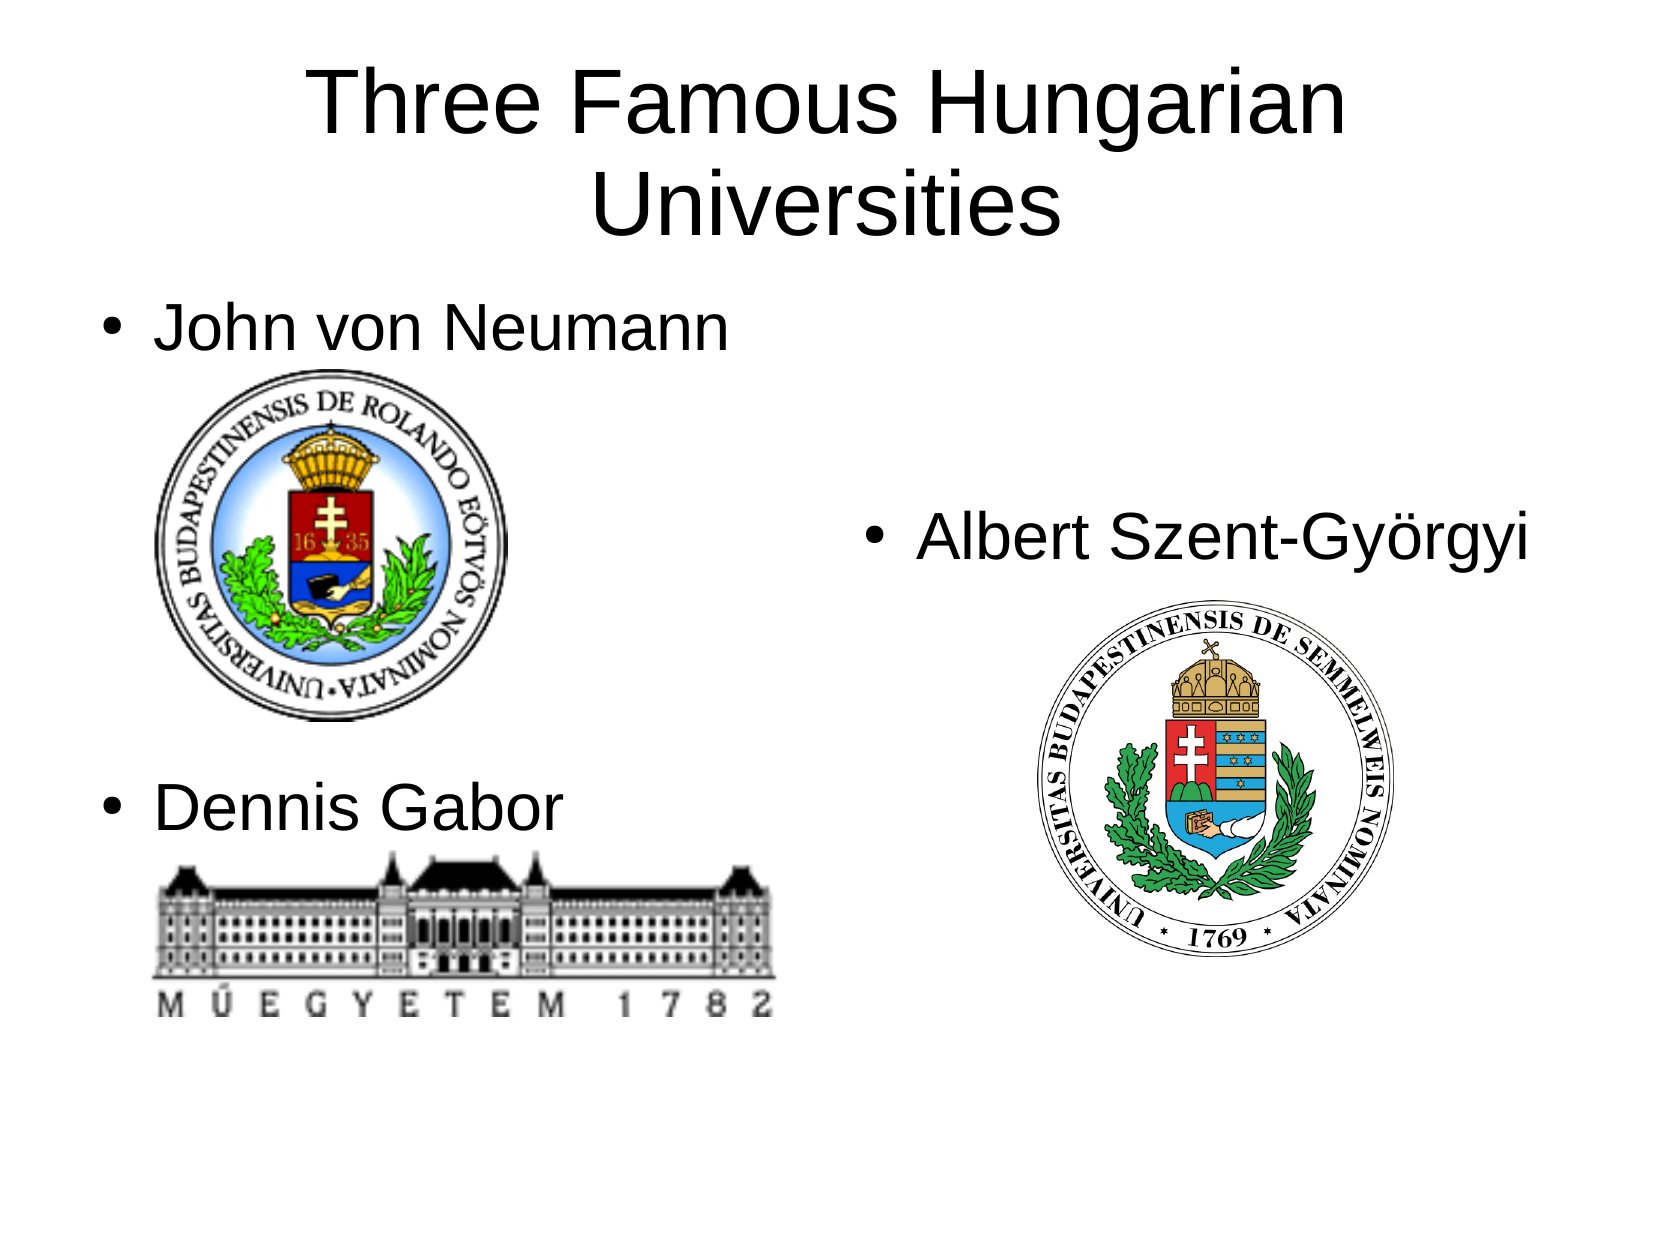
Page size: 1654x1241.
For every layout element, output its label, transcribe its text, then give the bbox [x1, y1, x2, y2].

title Three Famous Hungarian Universities [82, 49, 1571, 257]
list Dennis Gabor [82, 665, 809, 1009]
picture [153, 369, 508, 722]
picture [1037, 600, 1394, 957]
picture [100, 850, 827, 1017]
list Albert Szent-Györgyi [845, 290, 1572, 1010]
list John von Neumann [82, 290, 809, 634]
